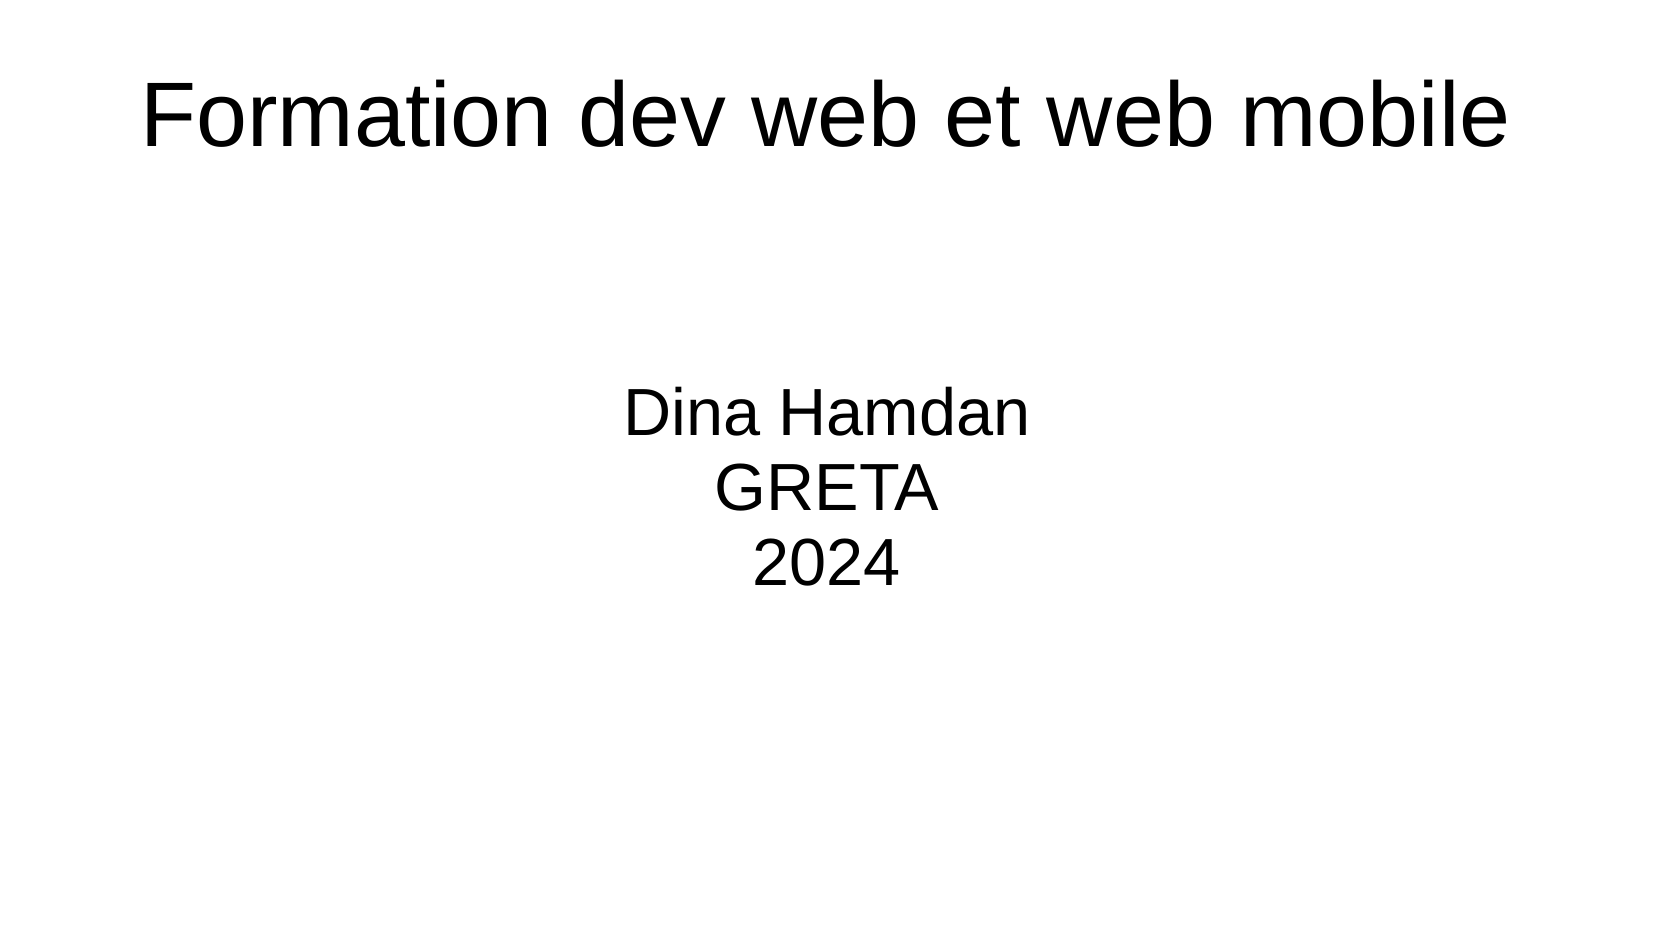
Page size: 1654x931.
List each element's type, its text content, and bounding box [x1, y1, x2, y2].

title Formation dev web et web mobile [82, 37, 1571, 193]
subtitle Dina Hamdan GRETA 2024 [82, 217, 1571, 758]
